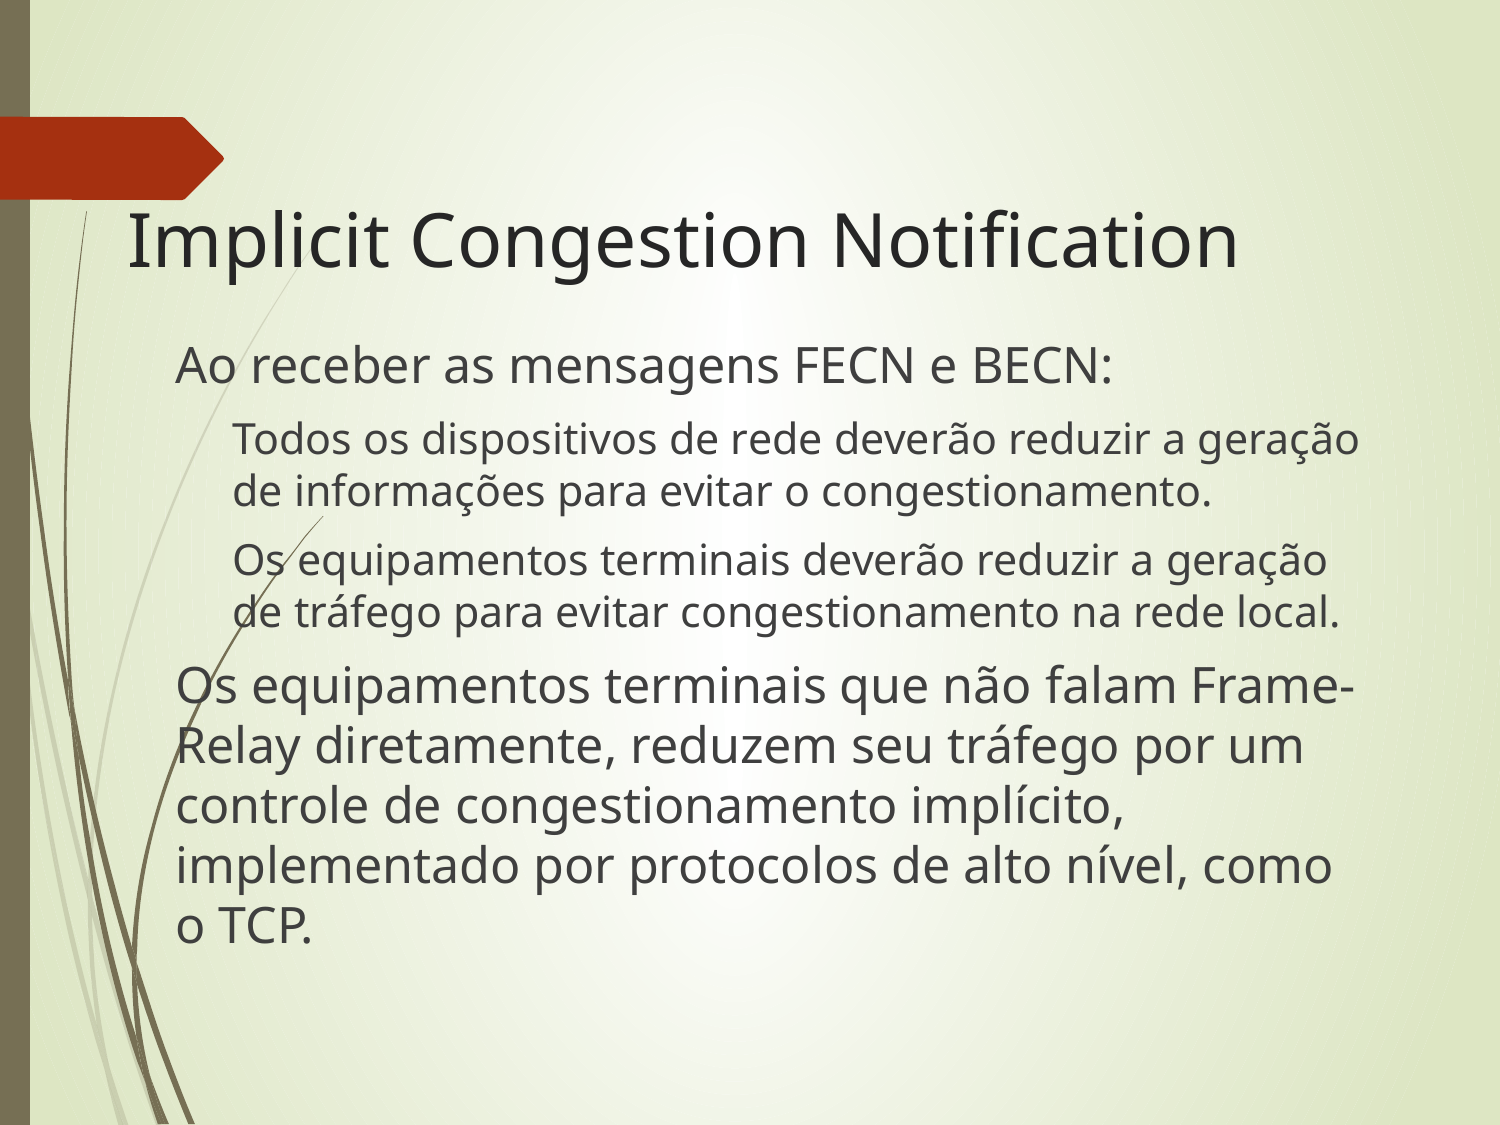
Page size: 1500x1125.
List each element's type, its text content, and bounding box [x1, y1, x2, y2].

title Implicit Congestion Notification [112, 184, 1387, 291]
list Ao receber as mensagens FECN e BECN: Todos os dispositivos de rede deverão reduzir a geração de informações para evitar o congestionamento. Os equipamentos terminais deverão reduzir a geração de tráfego para evitar congestionamento na rede local. Os equipamentos terminais que não falam Frame-Relay diretamente, reduzem seu tráfego por um controle de congestionamento implícito, implementado por protocolos de alto nível, como o TCP. [112, 326, 1387, 1000]
